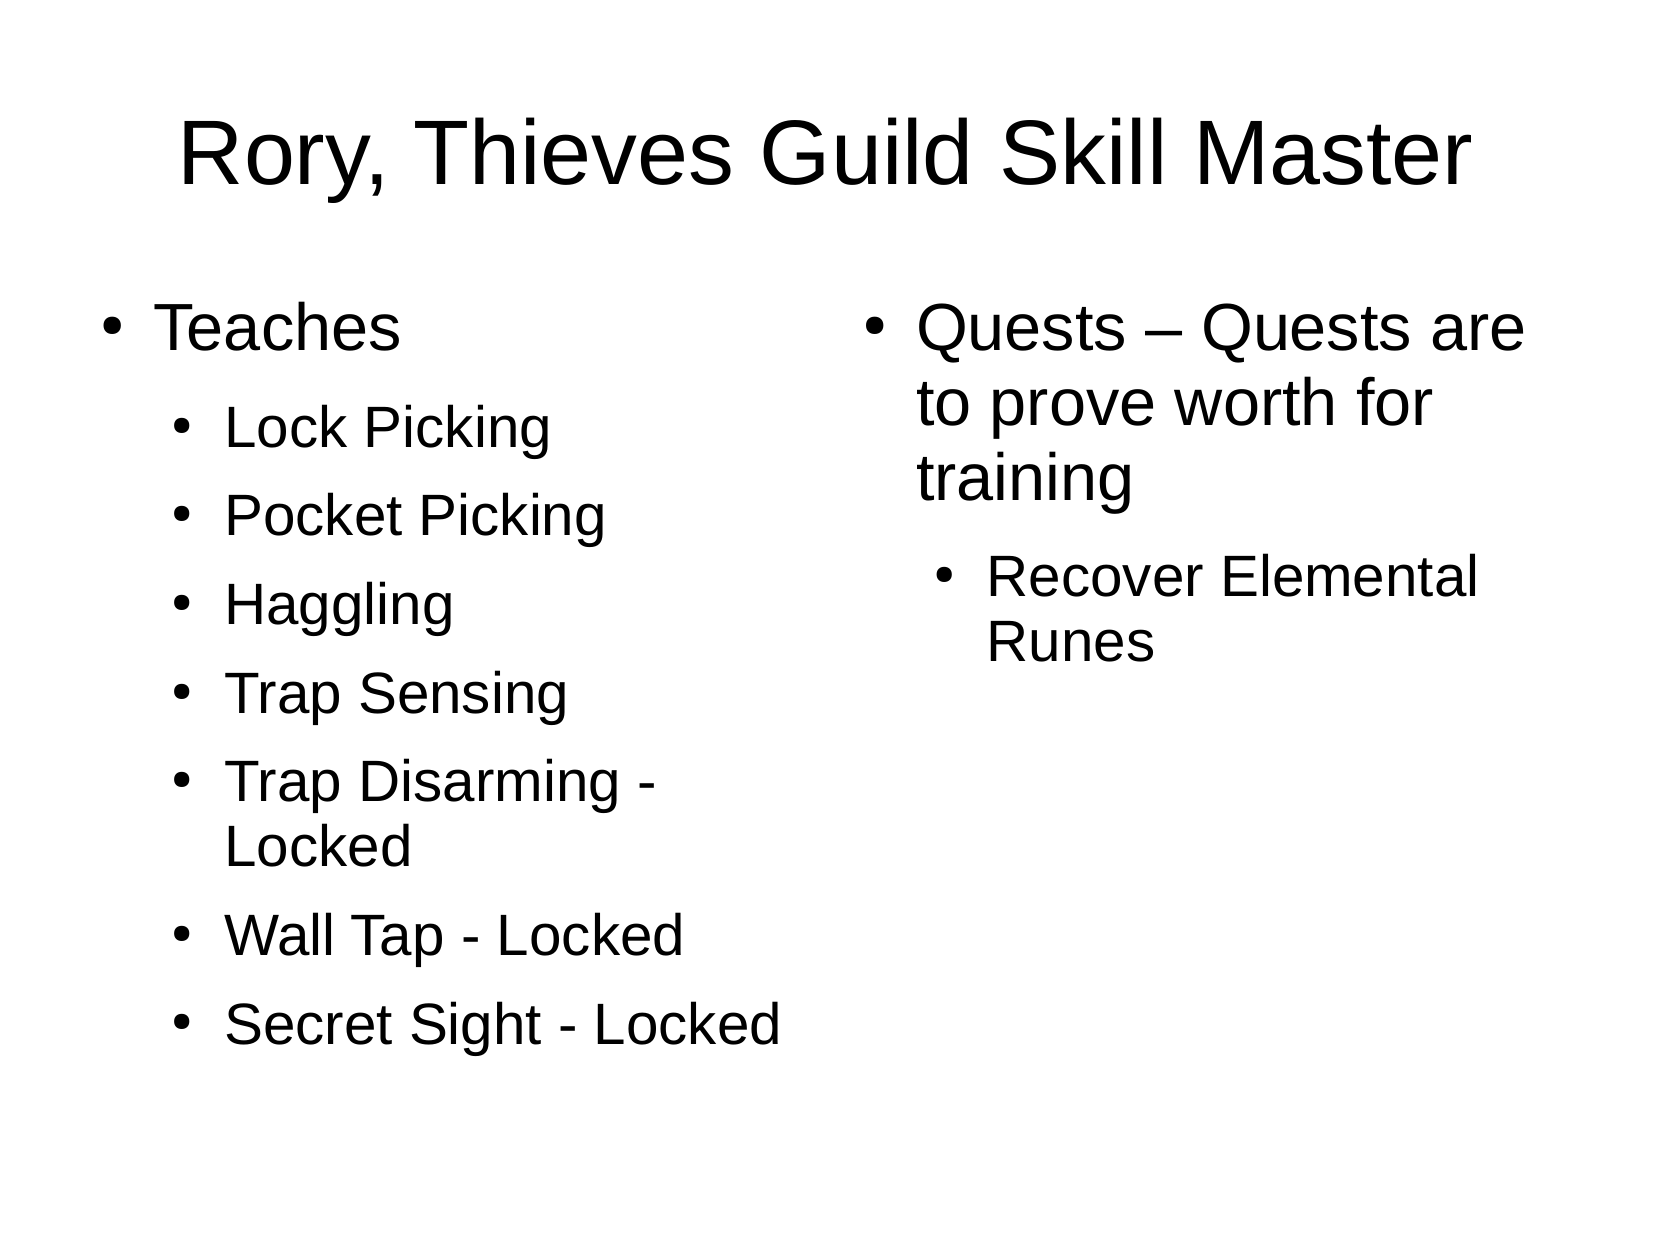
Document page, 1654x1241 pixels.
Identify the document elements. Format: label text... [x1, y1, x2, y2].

list Quests – Quests are to prove worth for training Recover Elemental Runes [845, 290, 1572, 1109]
title Rory, Thieves Guild Skill Master [82, 56, 1571, 250]
list Teaches Lock Picking Pocket Picking Haggling Trap Sensing Trap Disarming - Locked Wall Tap - Locked Secret Sight - Locked [82, 290, 809, 1109]
